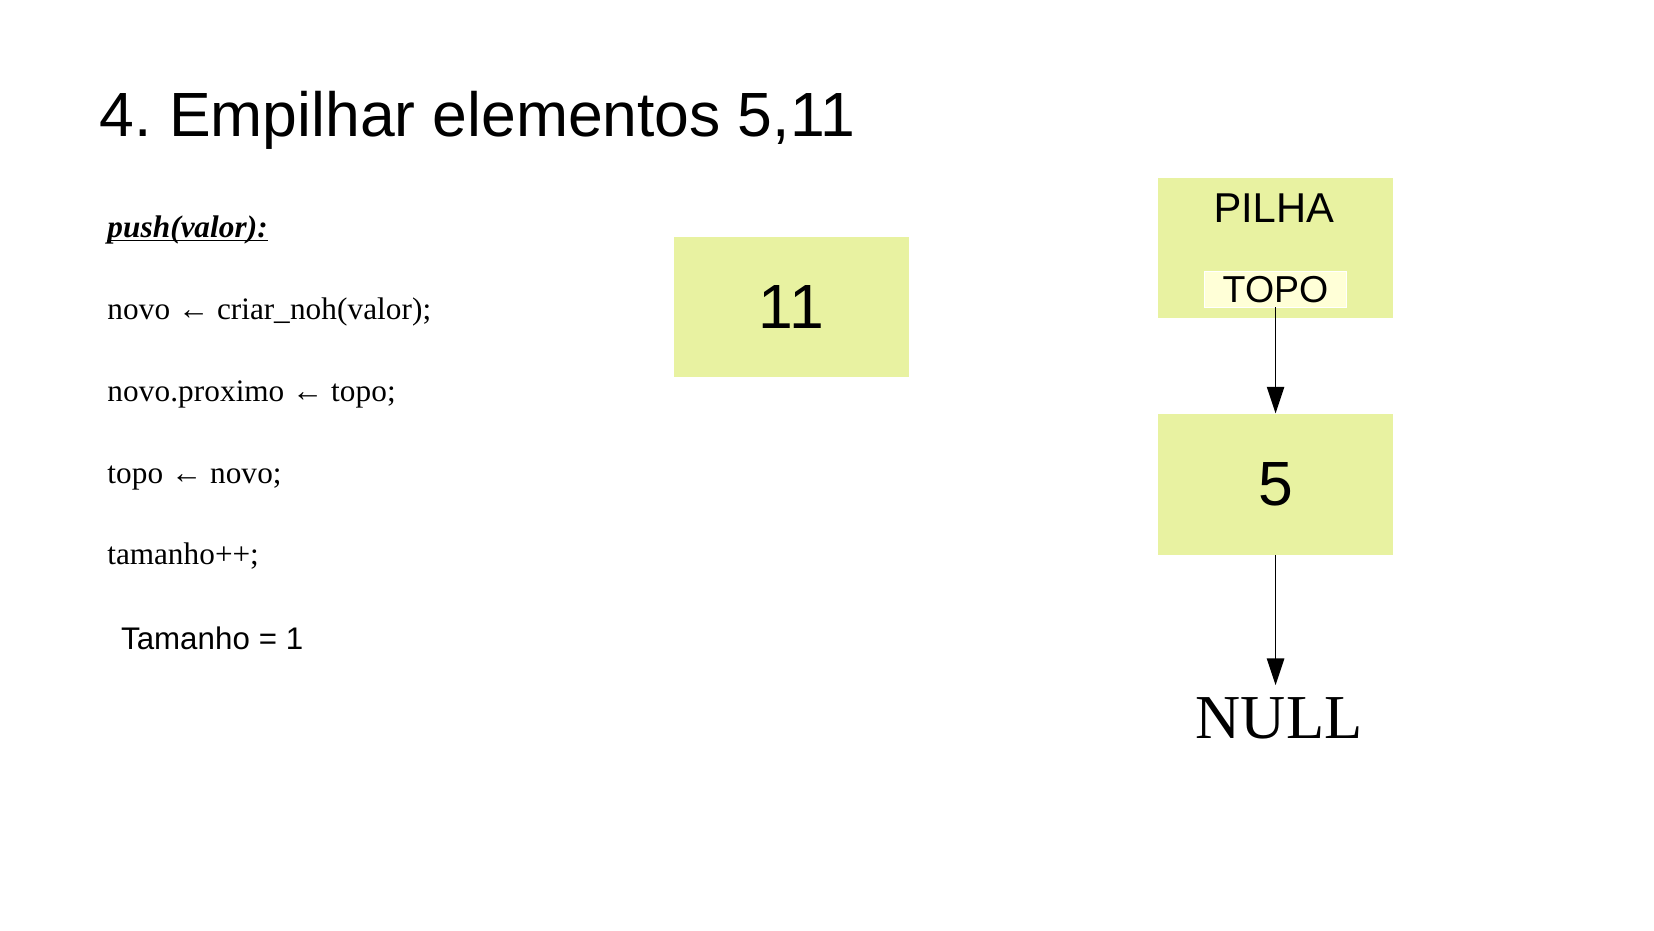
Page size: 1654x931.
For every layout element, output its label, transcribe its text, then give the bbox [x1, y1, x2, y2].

text_box [1157, 177, 1394, 319]
text_box PILHA [1198, 177, 1353, 239]
text_box Tamanho = 1 [106, 614, 321, 664]
text_box TOPO [1204, 271, 1347, 308]
title 4. Empilhar elementos 5,11 [82, 37, 1571, 193]
text_box push(valor): novo ← criar_noh(valor); novo.proximo ← topo; topo ← novo; tamanho++; [92, 199, 544, 579]
text_box NULL [1181, 675, 1382, 756]
text_box 11 [673, 236, 910, 378]
text_box 5 [1157, 413, 1394, 556]
